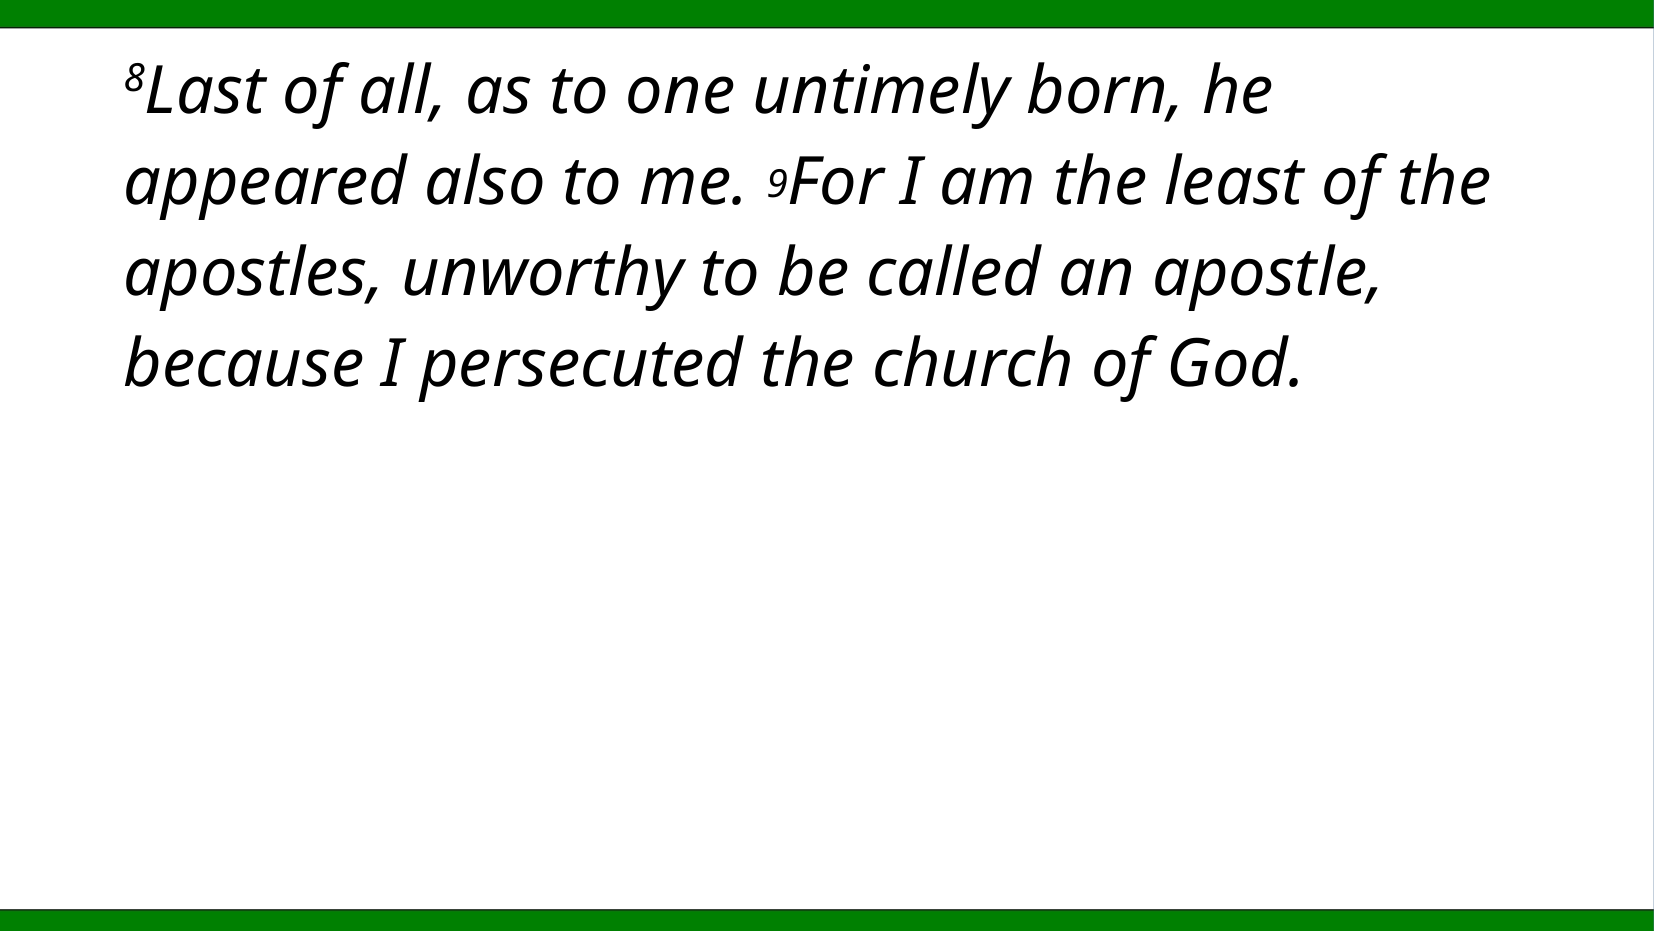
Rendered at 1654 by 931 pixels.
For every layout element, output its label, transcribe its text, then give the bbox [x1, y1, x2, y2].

text_box 8Last of all, as to one untimely born, he appeared also to me. 9For I am the least of the apostles, unworthy to be called an apostle, because I persecuted the church of God. [108, 35, 1546, 405]
picture [0, 0, 1654, 931]
